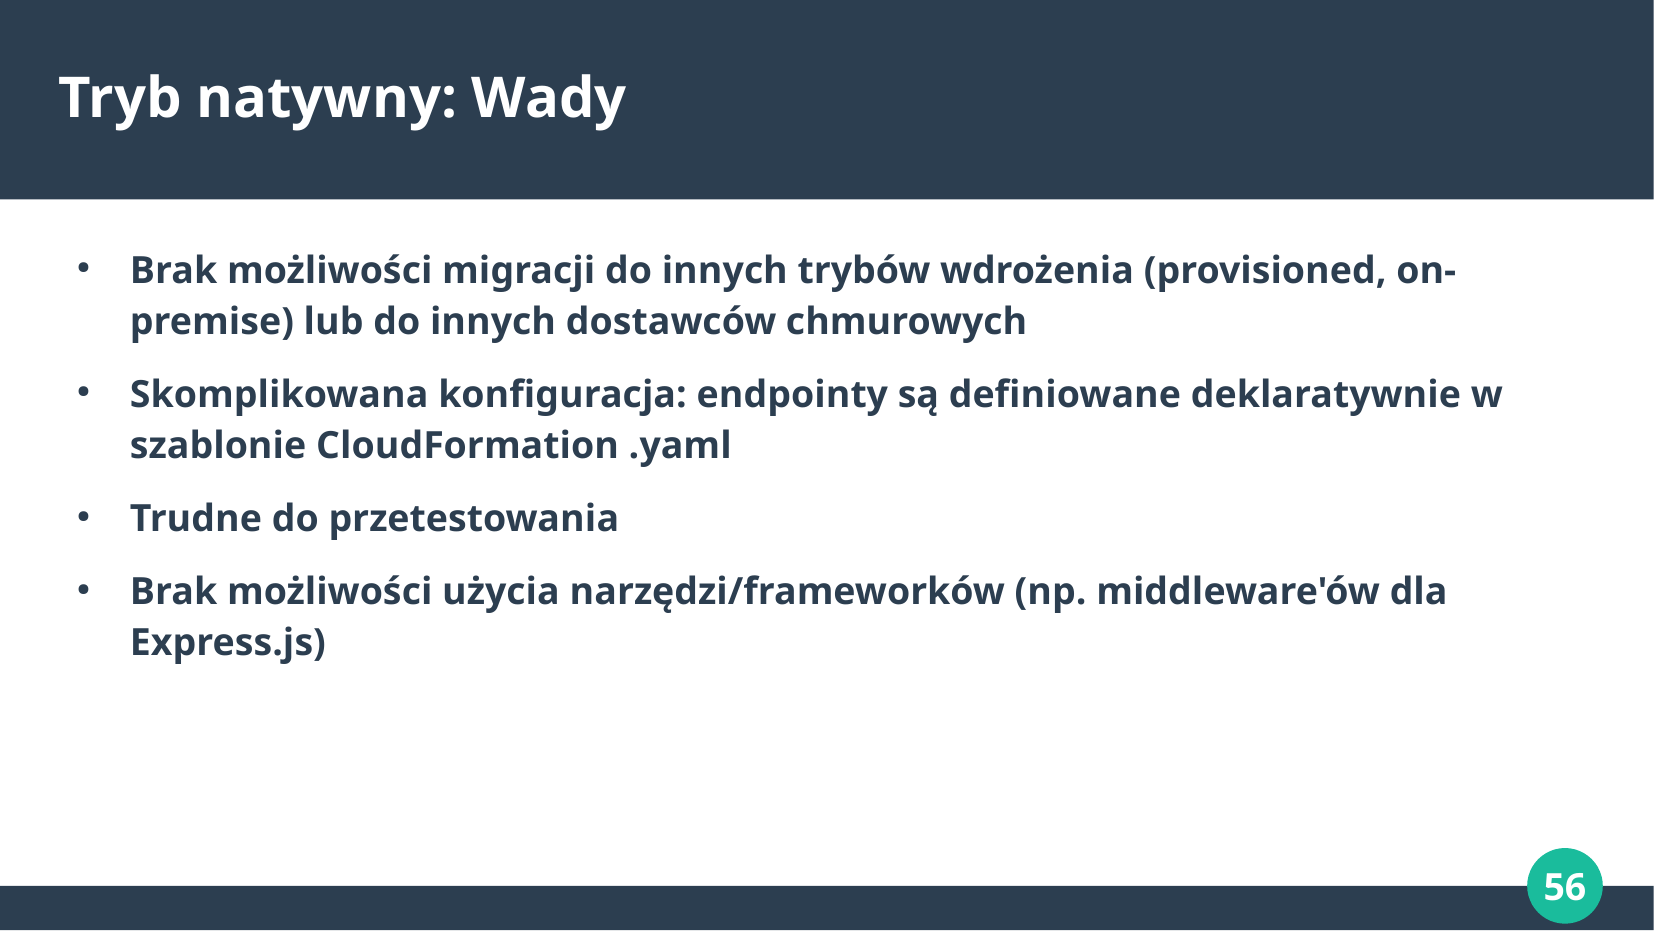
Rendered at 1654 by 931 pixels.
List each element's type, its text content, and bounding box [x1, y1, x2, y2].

title Tryb natywny: Wady [59, 37, 1595, 156]
list Brak możliwości migracji do innych trybów wdrożenia (provisioned, on-premise) lub do innych dostawców chmurowych Skomplikowana konfiguracja: endpointy są definiowane deklaratywnie w szablonie CloudFormation .yaml Trudne do przetestowania Brak możliwości użycia narzędzi/frameworków (np. middleware'ów dla Express.js) [59, 243, 1538, 864]
